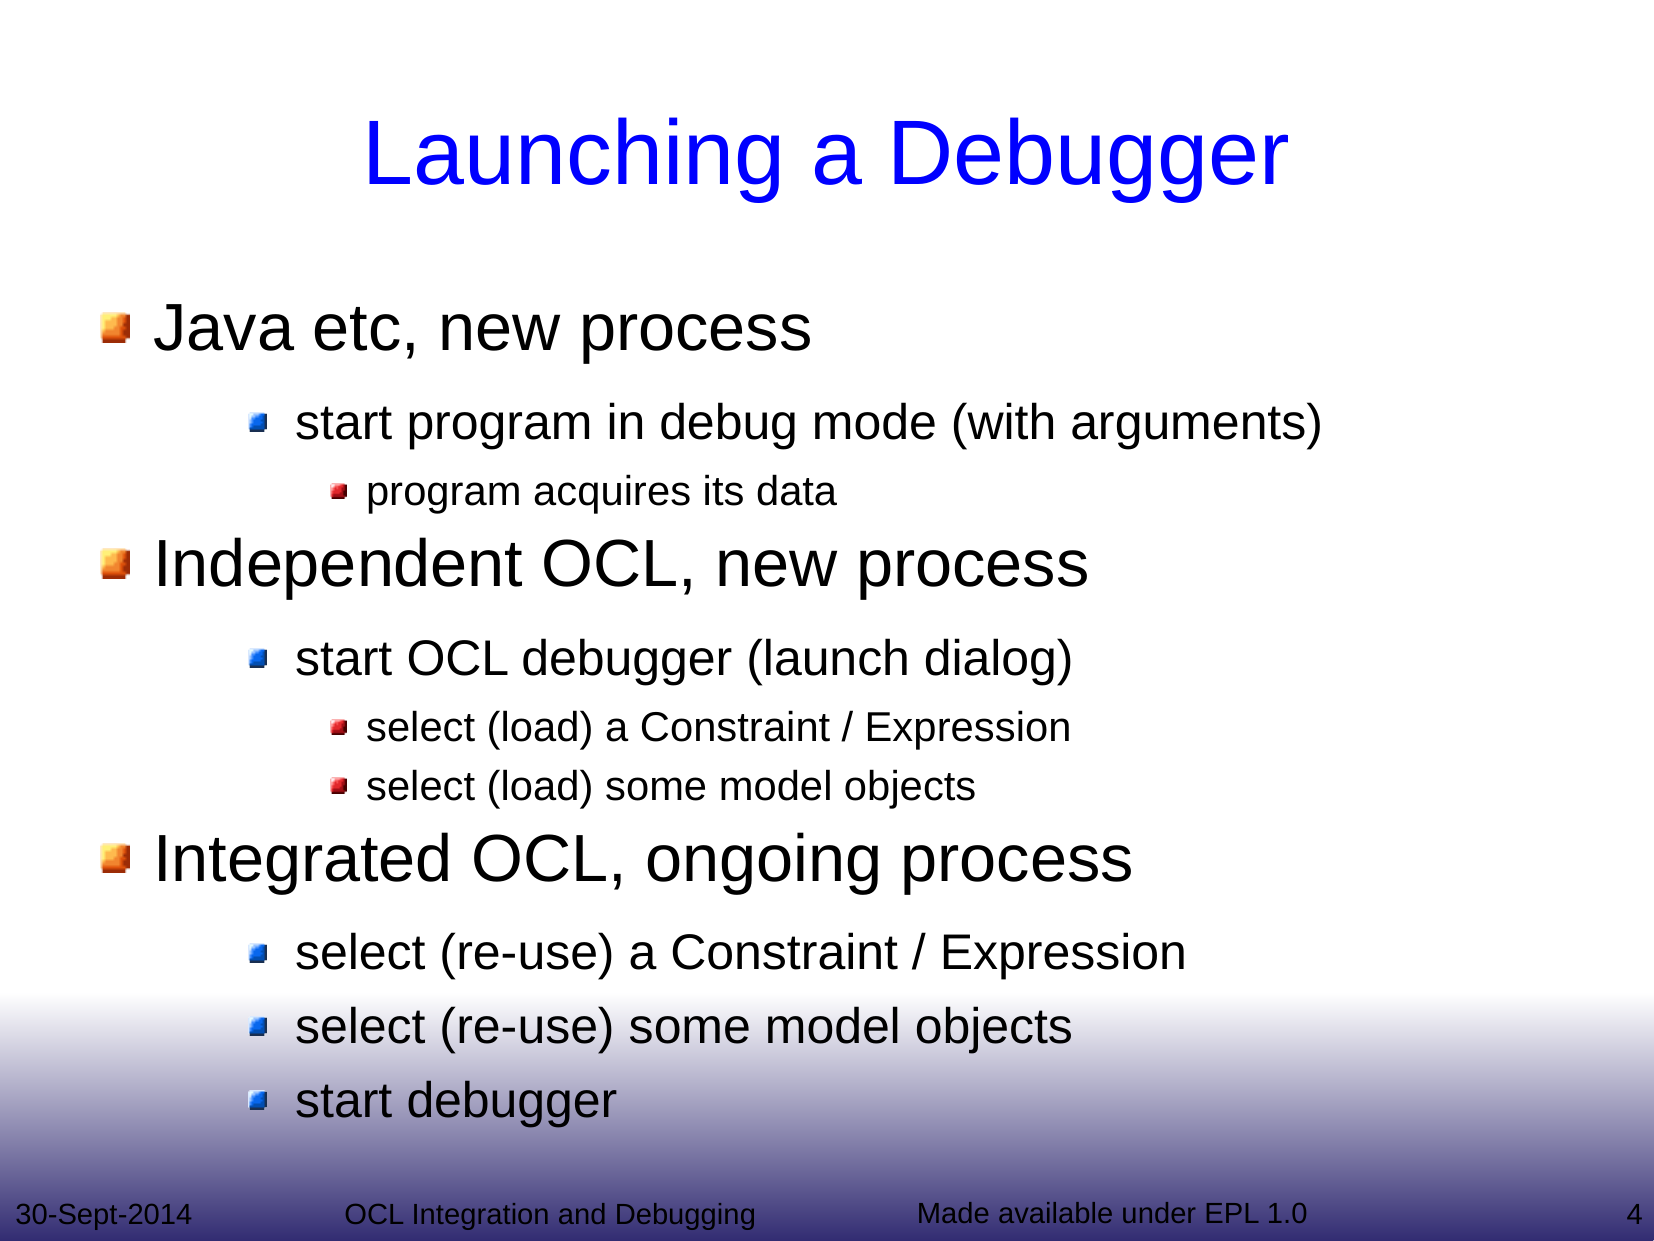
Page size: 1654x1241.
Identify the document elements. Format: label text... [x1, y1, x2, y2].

list Java etc, new process start program in debug mode (with arguments) program acquires its data Independent OCL, new process start OCL debugger (launch dialog) select (load) a Constraint / Expression select (load) some model objects Integrated OCL, ongoing process select (re-use) a Constraint / Expression select (re-use) some model objects start debugger [82, 290, 1571, 1129]
title Launching a Debugger [82, 49, 1571, 257]
